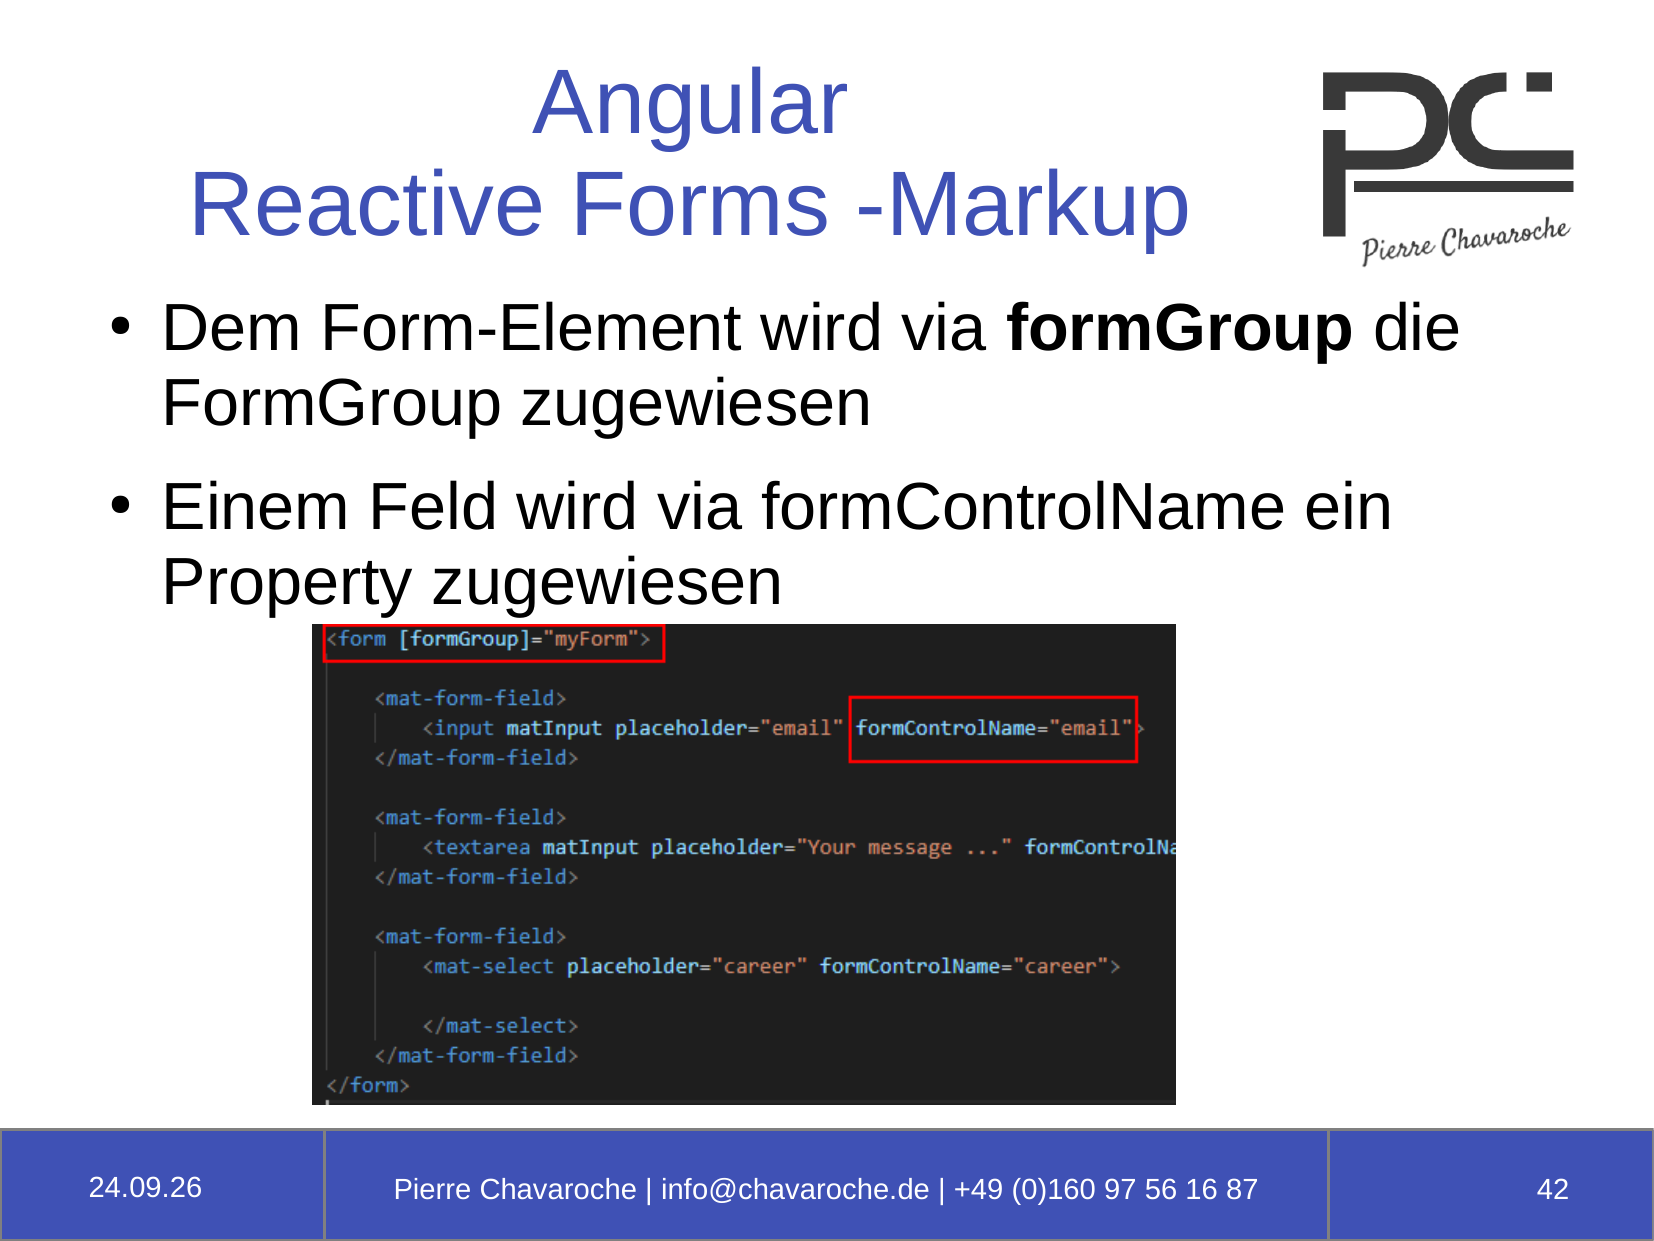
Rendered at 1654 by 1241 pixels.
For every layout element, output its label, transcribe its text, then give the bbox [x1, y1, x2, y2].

list Dem Form-Element wird via formGroup die FormGroup zugewiesen Einem Feld wird via formControlName ein Property zugewiesen [90, 290, 1563, 1109]
picture [312, 624, 1176, 1105]
picture [1307, 29, 1589, 311]
title Angular Reactive Forms -Markup [82, 49, 1300, 257]
